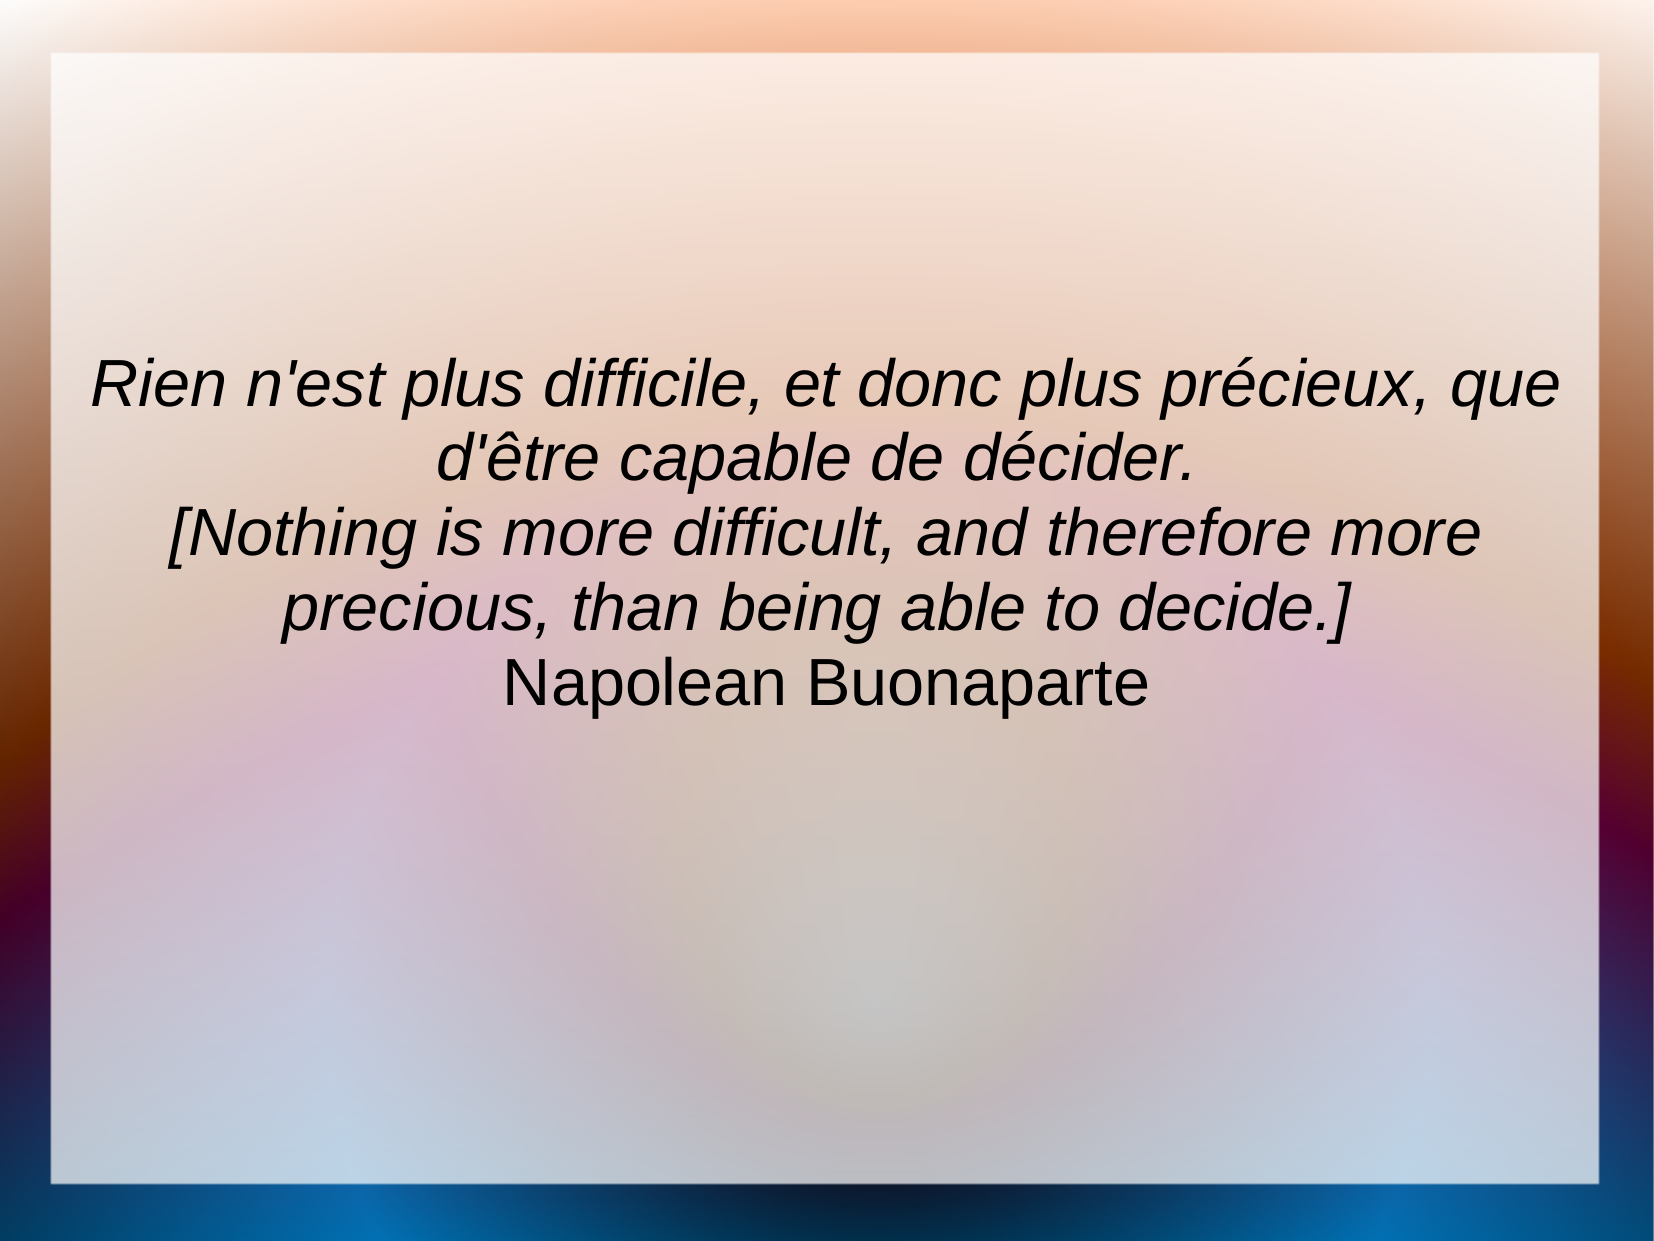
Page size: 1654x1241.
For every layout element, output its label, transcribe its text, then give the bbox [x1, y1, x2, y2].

picture [0, 0, 1654, 1241]
subtitle Rien n'est plus difficile, et donc plus précieux, que d'être capable de décider. [Nothing is more difficult, and therefore more precious, than being able to decide.] Napolean Buonaparte [82, 55, 1571, 1010]
